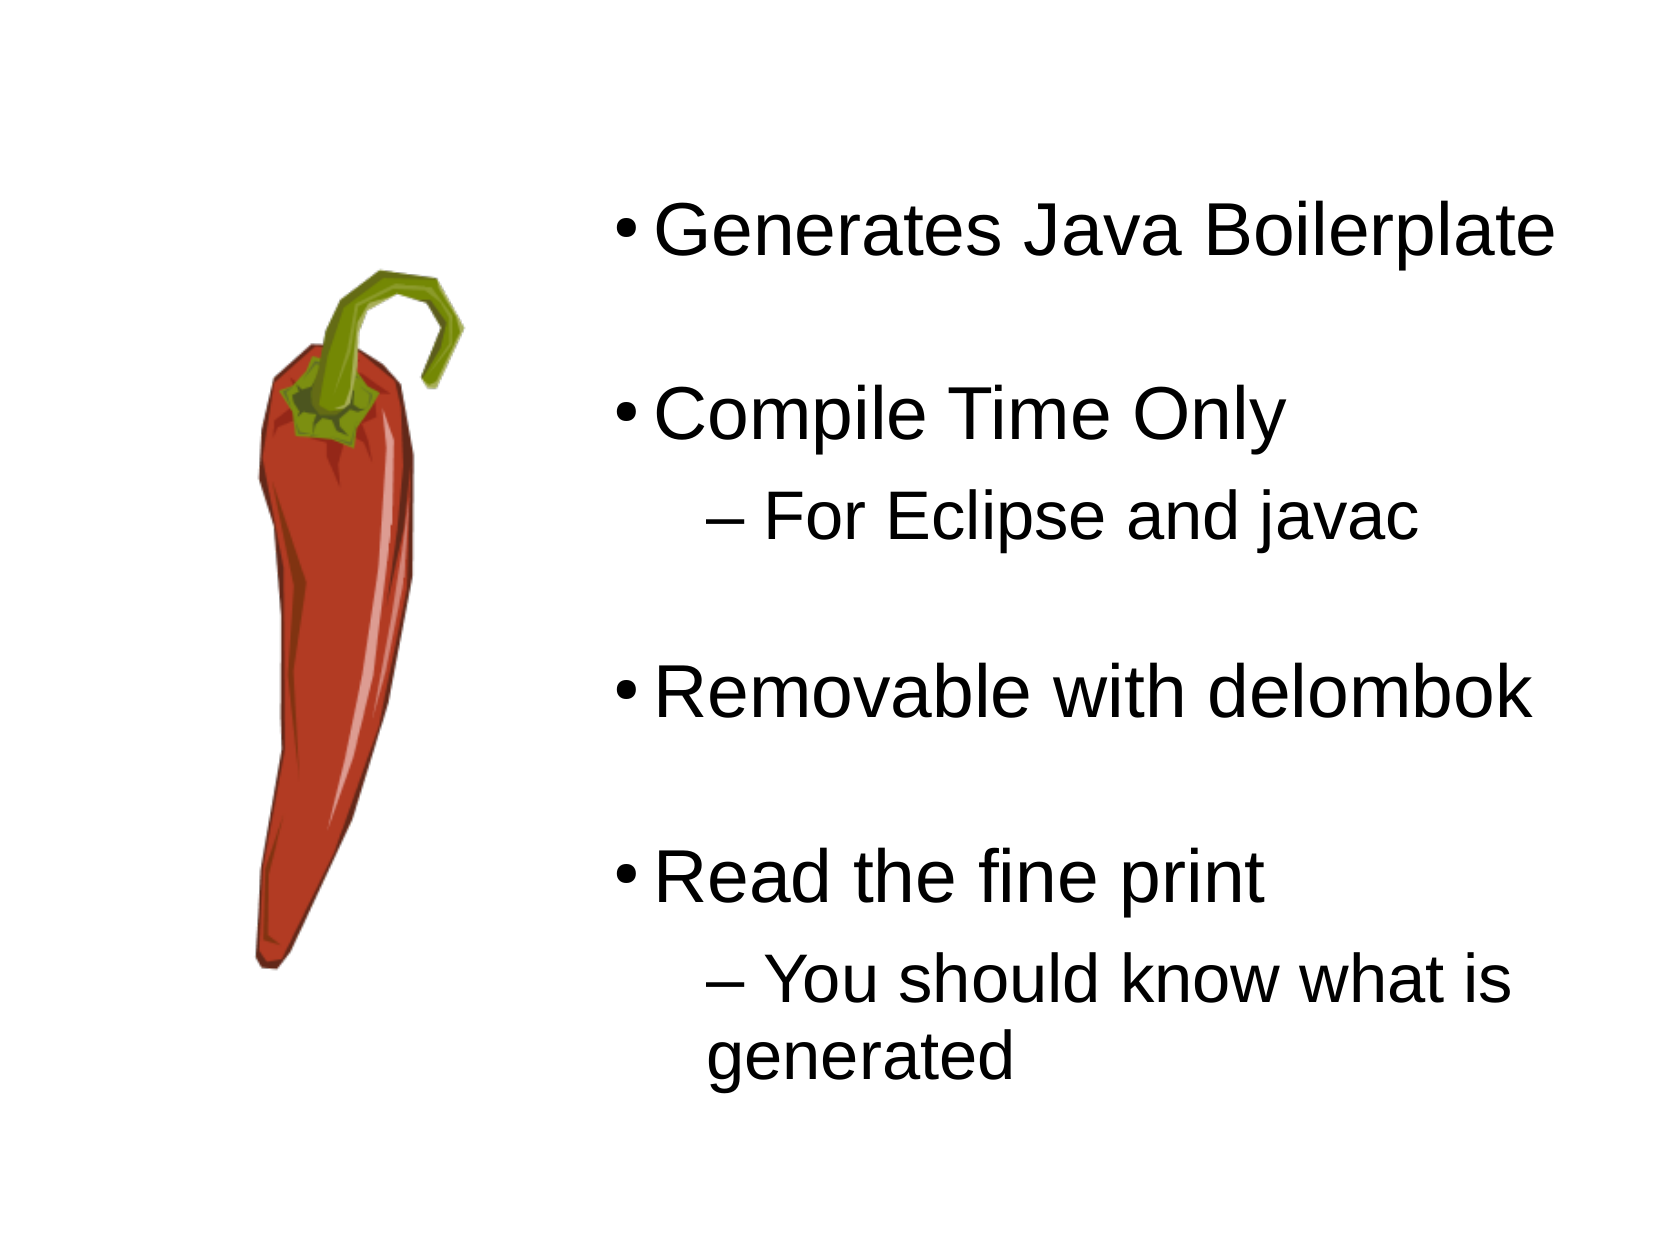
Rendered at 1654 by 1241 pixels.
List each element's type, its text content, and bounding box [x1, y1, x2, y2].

list Generates Java Boilerplate Compile Time Only – For Eclipse and javac Removable with delombok Read the fine print – You should know what is generated [600, 187, 1571, 1109]
picture [229, 253, 491, 987]
